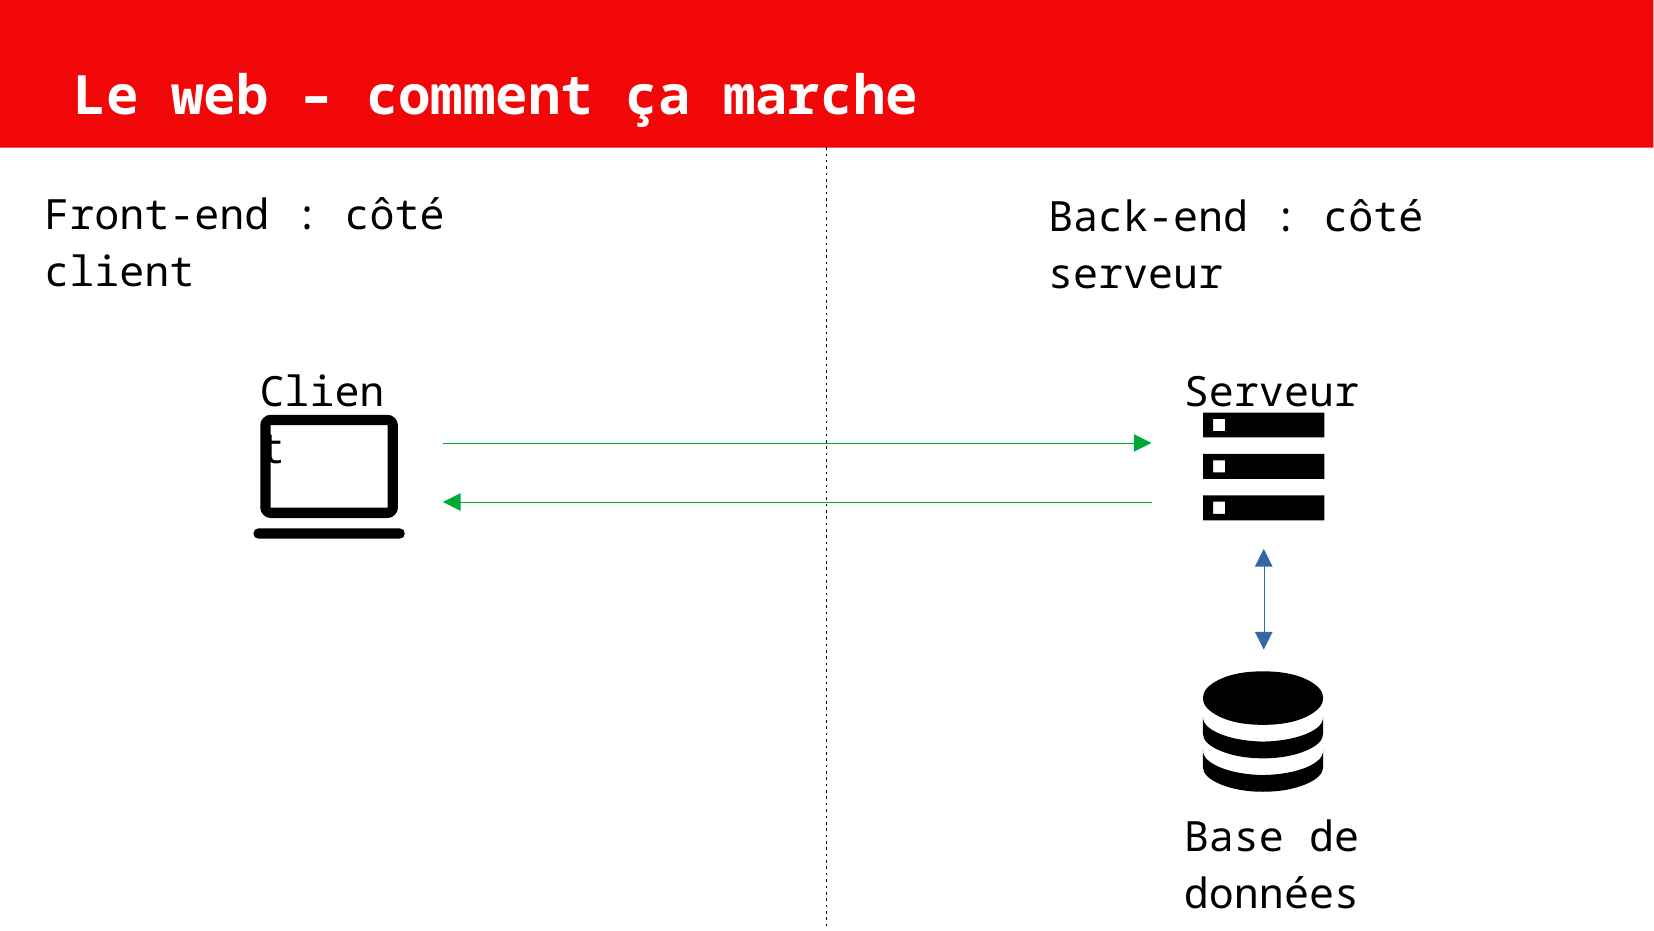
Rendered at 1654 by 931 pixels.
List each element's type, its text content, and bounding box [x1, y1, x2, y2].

picture [1181, 649, 1345, 799]
text_box [0, 0, 1654, 148]
text_box Client [244, 354, 422, 411]
picture [244, 411, 414, 562]
text_box Back-end : côté serveur [1033, 179, 1625, 237]
text_box Serveur [1169, 354, 1376, 453]
picture [1181, 453, 1347, 549]
text_box Le web – comment ça marche [59, 49, 1506, 119]
text_box Front-end : côté client [29, 177, 621, 234]
text_box Base de données [1169, 799, 1376, 899]
